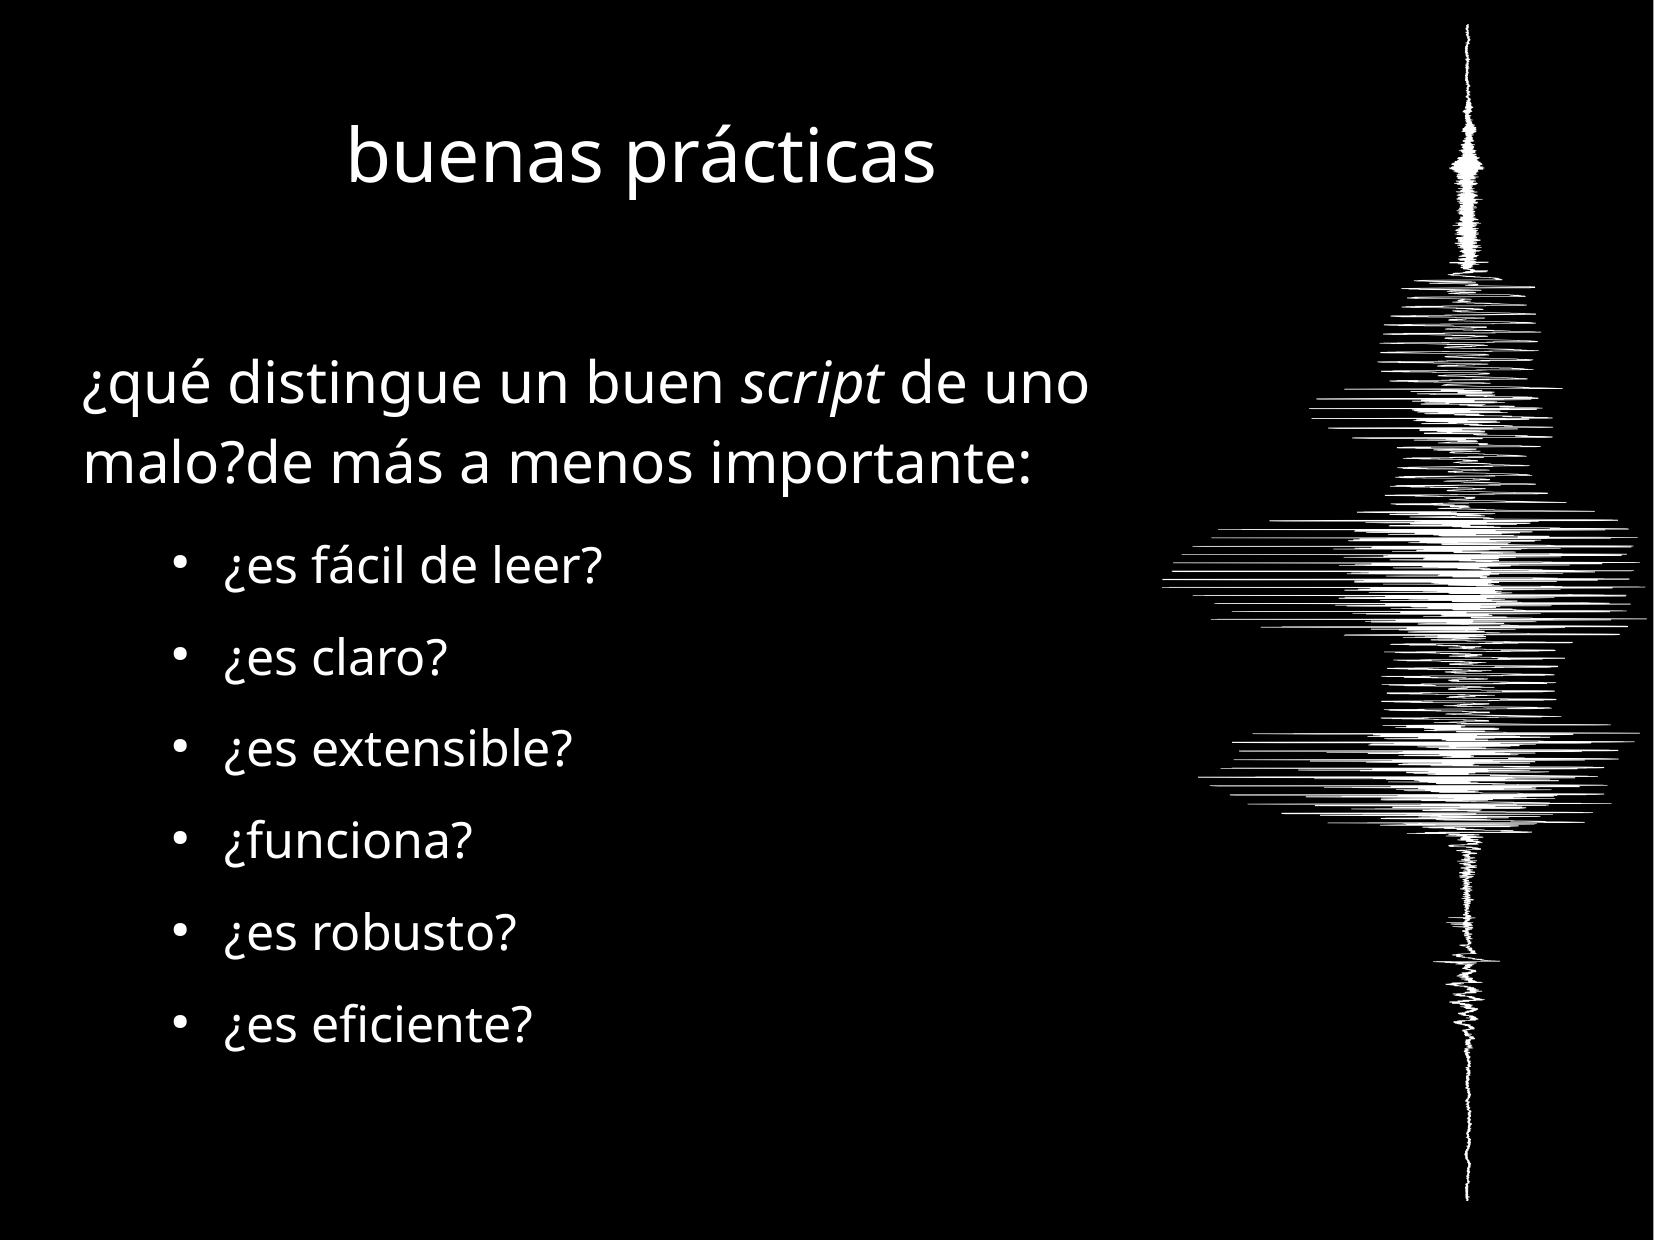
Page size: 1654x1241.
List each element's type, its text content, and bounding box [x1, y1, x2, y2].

picture [1162, 24, 1647, 1201]
title buenas prácticas [82, 49, 1201, 257]
list ¿qué distingue un buen script de uno malo?de más a menos importante: ¿es fácil de leer? ¿es claro? ¿es extensible? ¿funciona? ¿es robusto? ¿es eficiente? [82, 290, 1201, 1109]
